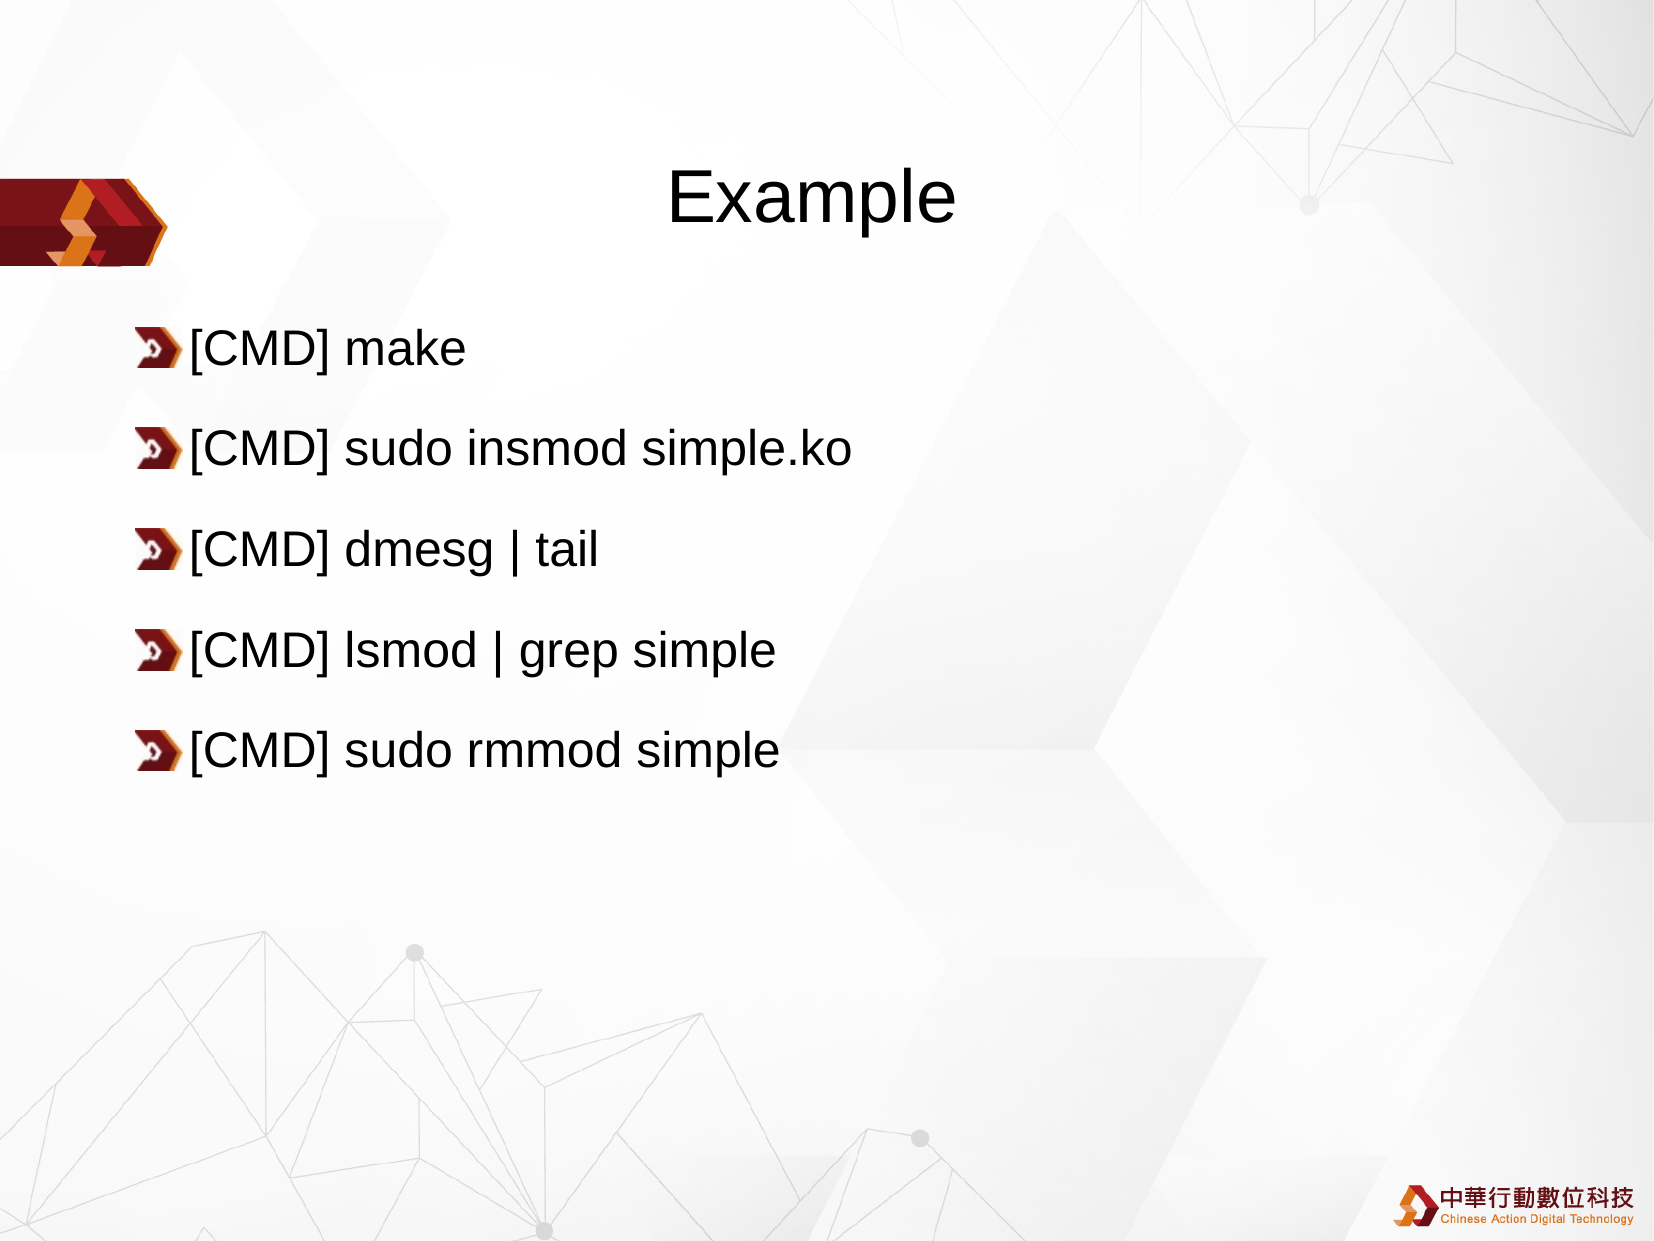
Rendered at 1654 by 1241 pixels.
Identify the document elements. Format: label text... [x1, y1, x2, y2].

list [CMD] make [CMD] sudo insmod simple.ko [CMD] dmesg | tail [CMD] lsmod | grep simple [CMD] sudo rmmod simple [118, 319, 1571, 1040]
picture [0, 0, 1654, 1241]
title Example [118, 112, 1506, 281]
